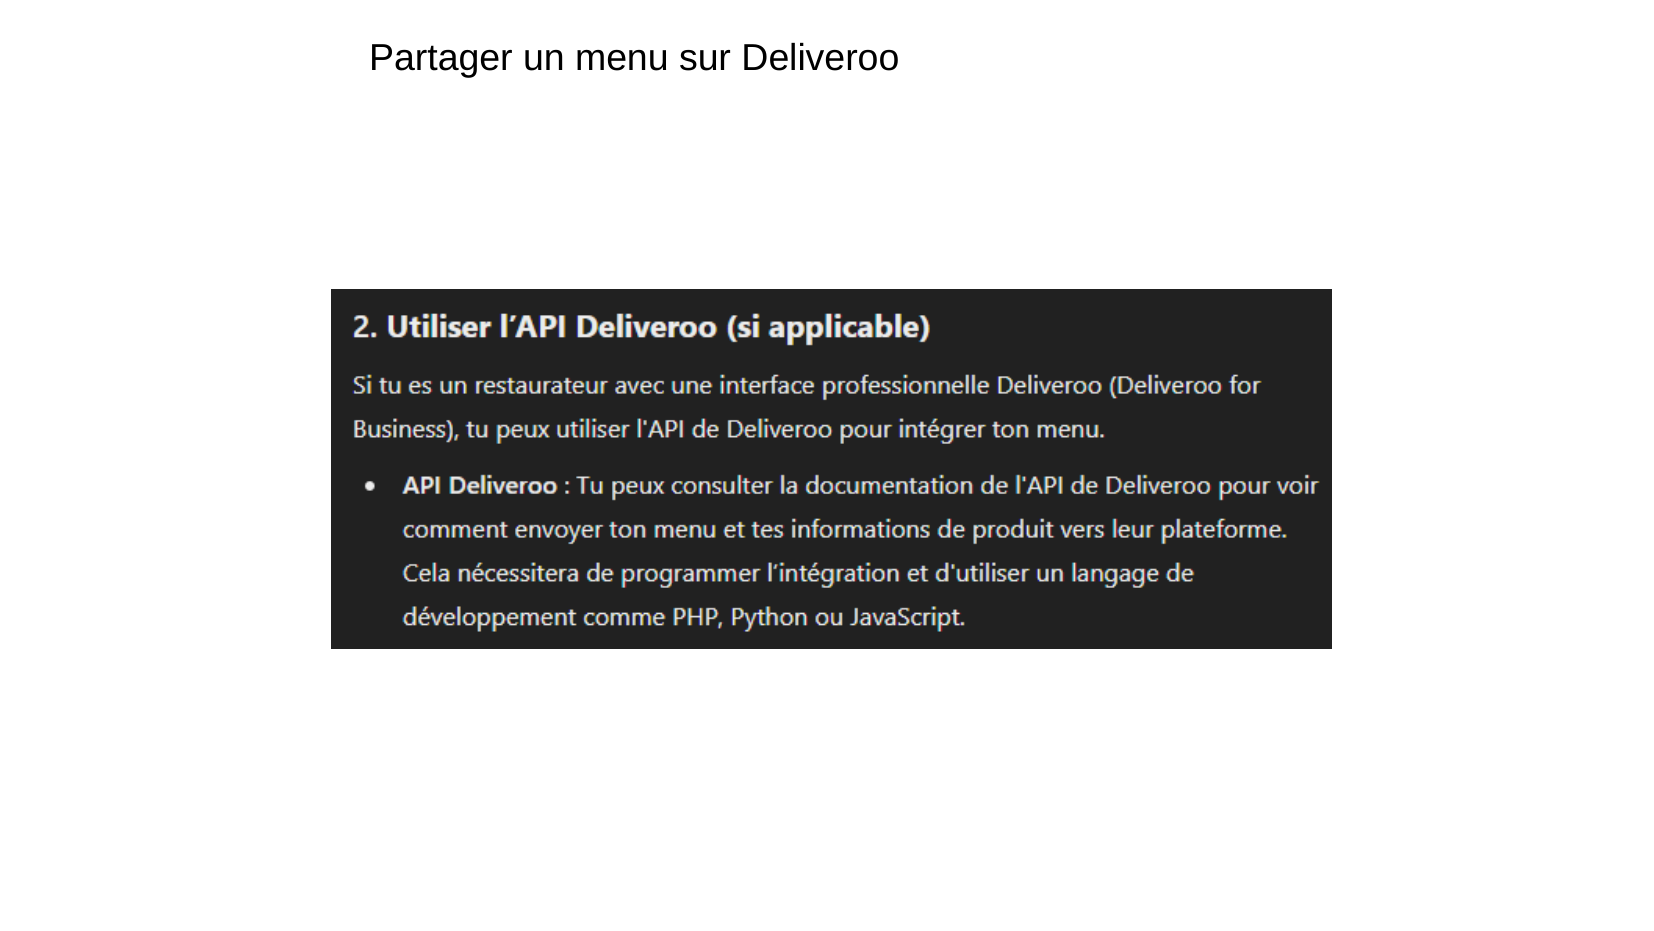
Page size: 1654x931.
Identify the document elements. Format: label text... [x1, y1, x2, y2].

picture [331, 289, 1332, 649]
text_box Partager un menu sur Deliveroo [354, 29, 1565, 296]
